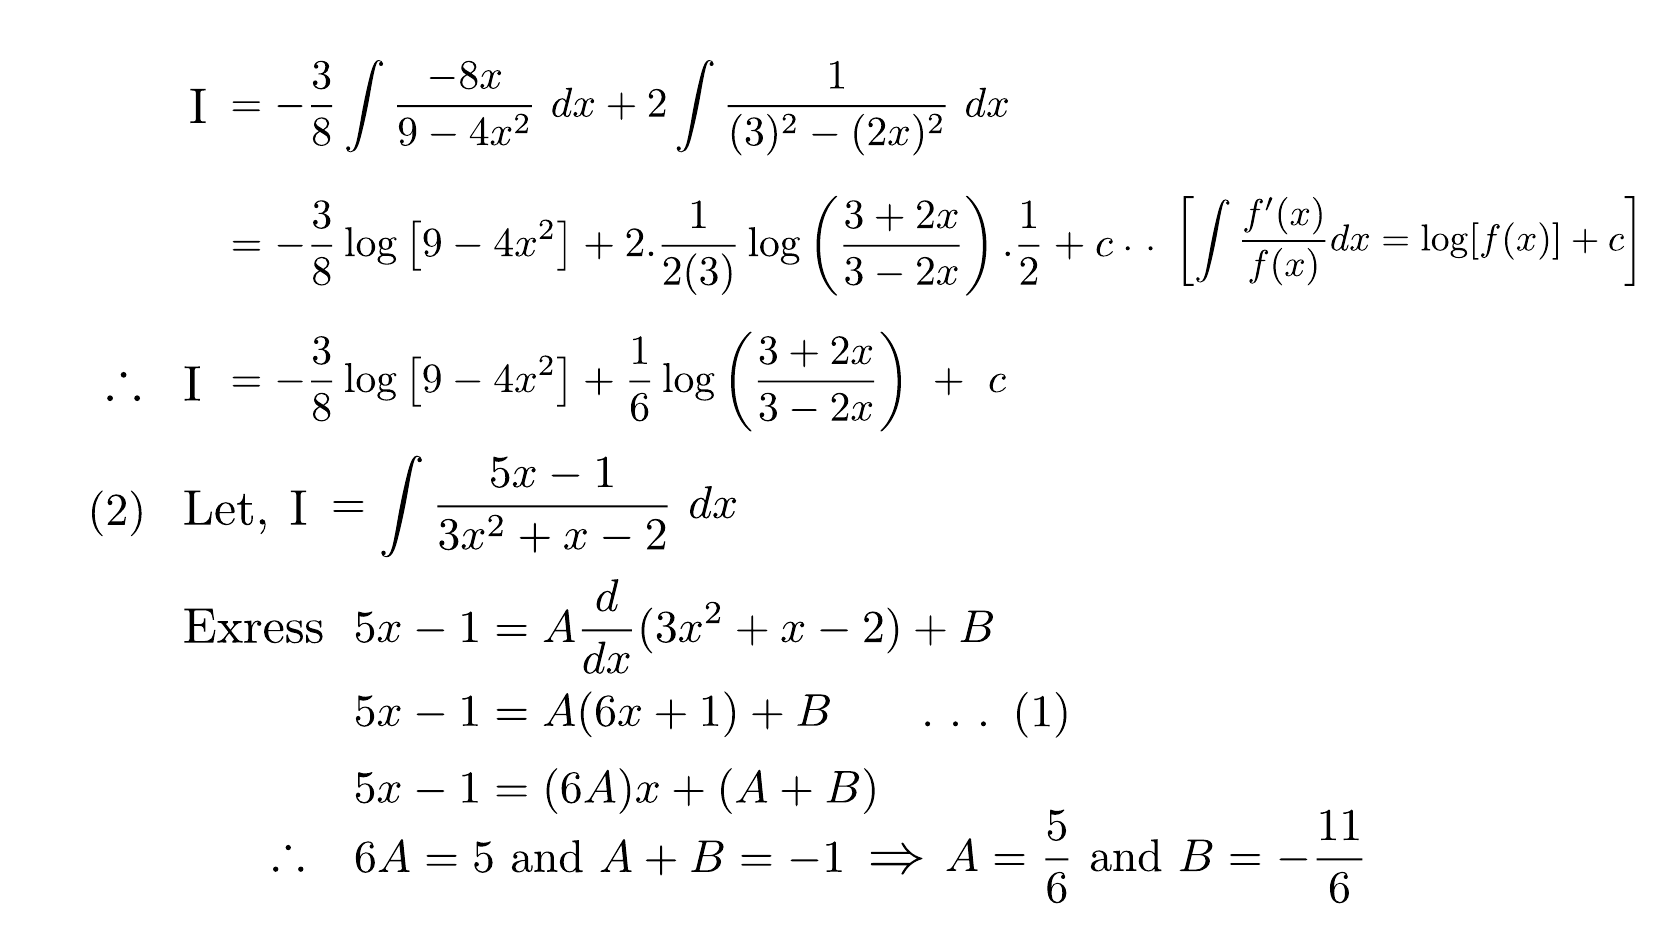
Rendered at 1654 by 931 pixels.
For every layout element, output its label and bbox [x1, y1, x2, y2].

text_box [355, 768, 875, 814]
text_box [184, 608, 323, 644]
text_box [232, 195, 1113, 296]
text_box [232, 331, 1006, 432]
text_box [184, 366, 200, 401]
text_box [190, 88, 206, 124]
text_box [232, 60, 1009, 156]
text_box [332, 455, 737, 558]
text_box [355, 691, 830, 738]
text_box [89, 490, 142, 537]
text_box [355, 839, 842, 876]
text_box [870, 842, 923, 875]
text_box [107, 371, 141, 402]
text_box [273, 844, 304, 872]
text_box [923, 691, 1067, 738]
text_box [355, 579, 994, 674]
text_box [184, 490, 266, 535]
text_box [290, 490, 307, 525]
text_box [1124, 196, 1635, 286]
title [47, 36, 1607, 898]
text_box [946, 809, 1363, 904]
